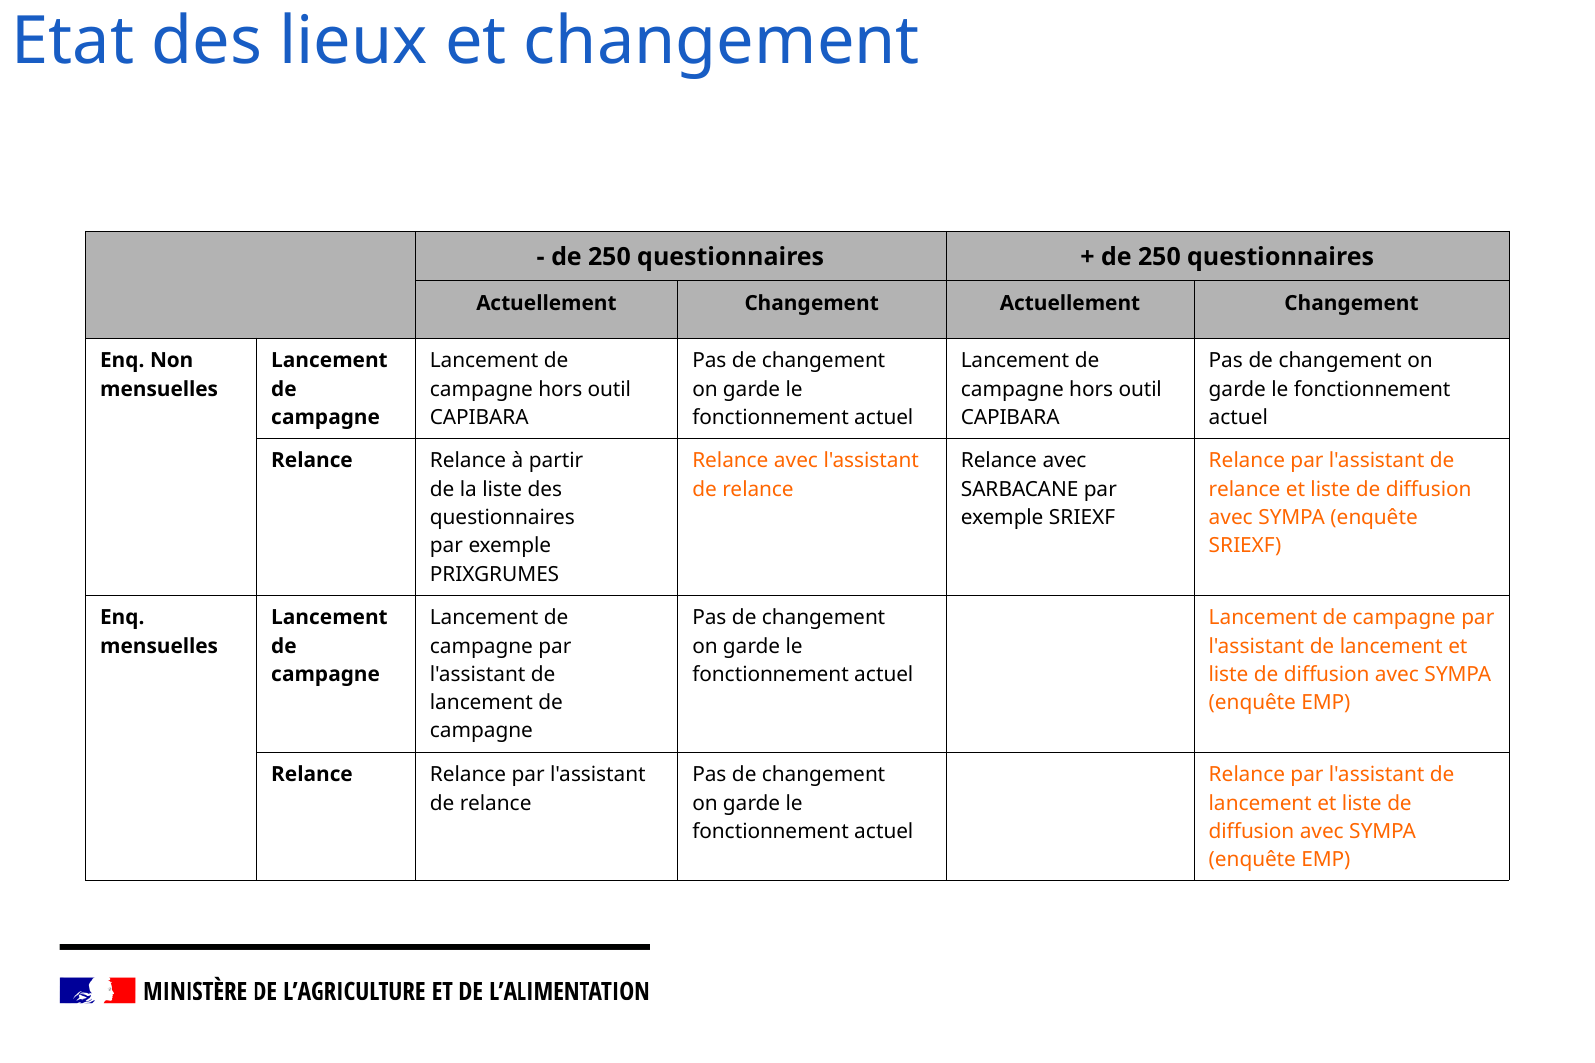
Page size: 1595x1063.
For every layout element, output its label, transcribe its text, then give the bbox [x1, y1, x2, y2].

table_cell Pas de changement on garde le fonctionnement actuel [678, 753, 946, 880]
table_cell Actuellement [947, 281, 1194, 338]
table_cell Changement [1195, 281, 1509, 338]
table_cell [947, 753, 1194, 880]
table_cell [947, 596, 1194, 752]
table_cell Changement [678, 281, 946, 338]
table_cell Lancement de campagne par l'assistant de lancement de campagne [416, 596, 677, 752]
table_cell Relance [257, 439, 415, 595]
table_header [86, 232, 415, 338]
table_cell Relance [257, 753, 415, 880]
table_cell Relance par l'assistant de lancement et liste de diffusion avec SYMPA (enquête EMP) [1195, 753, 1509, 880]
table_cell Relance avec SARBACANE par exemple SRIEXF [947, 439, 1194, 595]
table_cell Lancement de campagne par l'assistant de lancement et liste de diffusion avec SYMPA (enquête EMP) [1195, 596, 1509, 752]
table_cell Pas de changement on garde le fonctionnement actuel [678, 339, 946, 438]
table_cell Lancement de campagne hors outil CAPIBARA [947, 339, 1194, 438]
table_cell Relance avec l'assistant de relance [678, 439, 946, 595]
table_cell Pas de changement on garde le fonctionnement actuel [1195, 339, 1509, 438]
table_cell Relance par l'assistant de relance et liste de diffusion avec SYMPA (enquête SRIEXF) [1195, 439, 1509, 595]
table_header + de 250 questionnaires [947, 232, 1509, 280]
table_header - de 250 questionnaires [416, 232, 946, 280]
table_cell Lancement de campagne [257, 339, 415, 438]
table_cell Enq. mensuelles [86, 596, 256, 880]
table_cell Lancement de campagne [257, 596, 415, 752]
table_cell Relance à partir de la liste des questionnaires par exemple PRIXGRUMES [416, 439, 677, 595]
picture [59, 944, 650, 1004]
title Etat des lieux et changement [11, 7, 1489, 83]
table_cell Actuellement [416, 281, 677, 338]
table_cell Lancement de campagne hors outil CAPIBARA [416, 339, 677, 438]
table_cell Enq. Non mensuelles [86, 339, 256, 595]
table_cell Pas de changement on garde le fonctionnement actuel [678, 596, 946, 752]
table_cell Relance par l'assistant de relance [416, 753, 677, 880]
